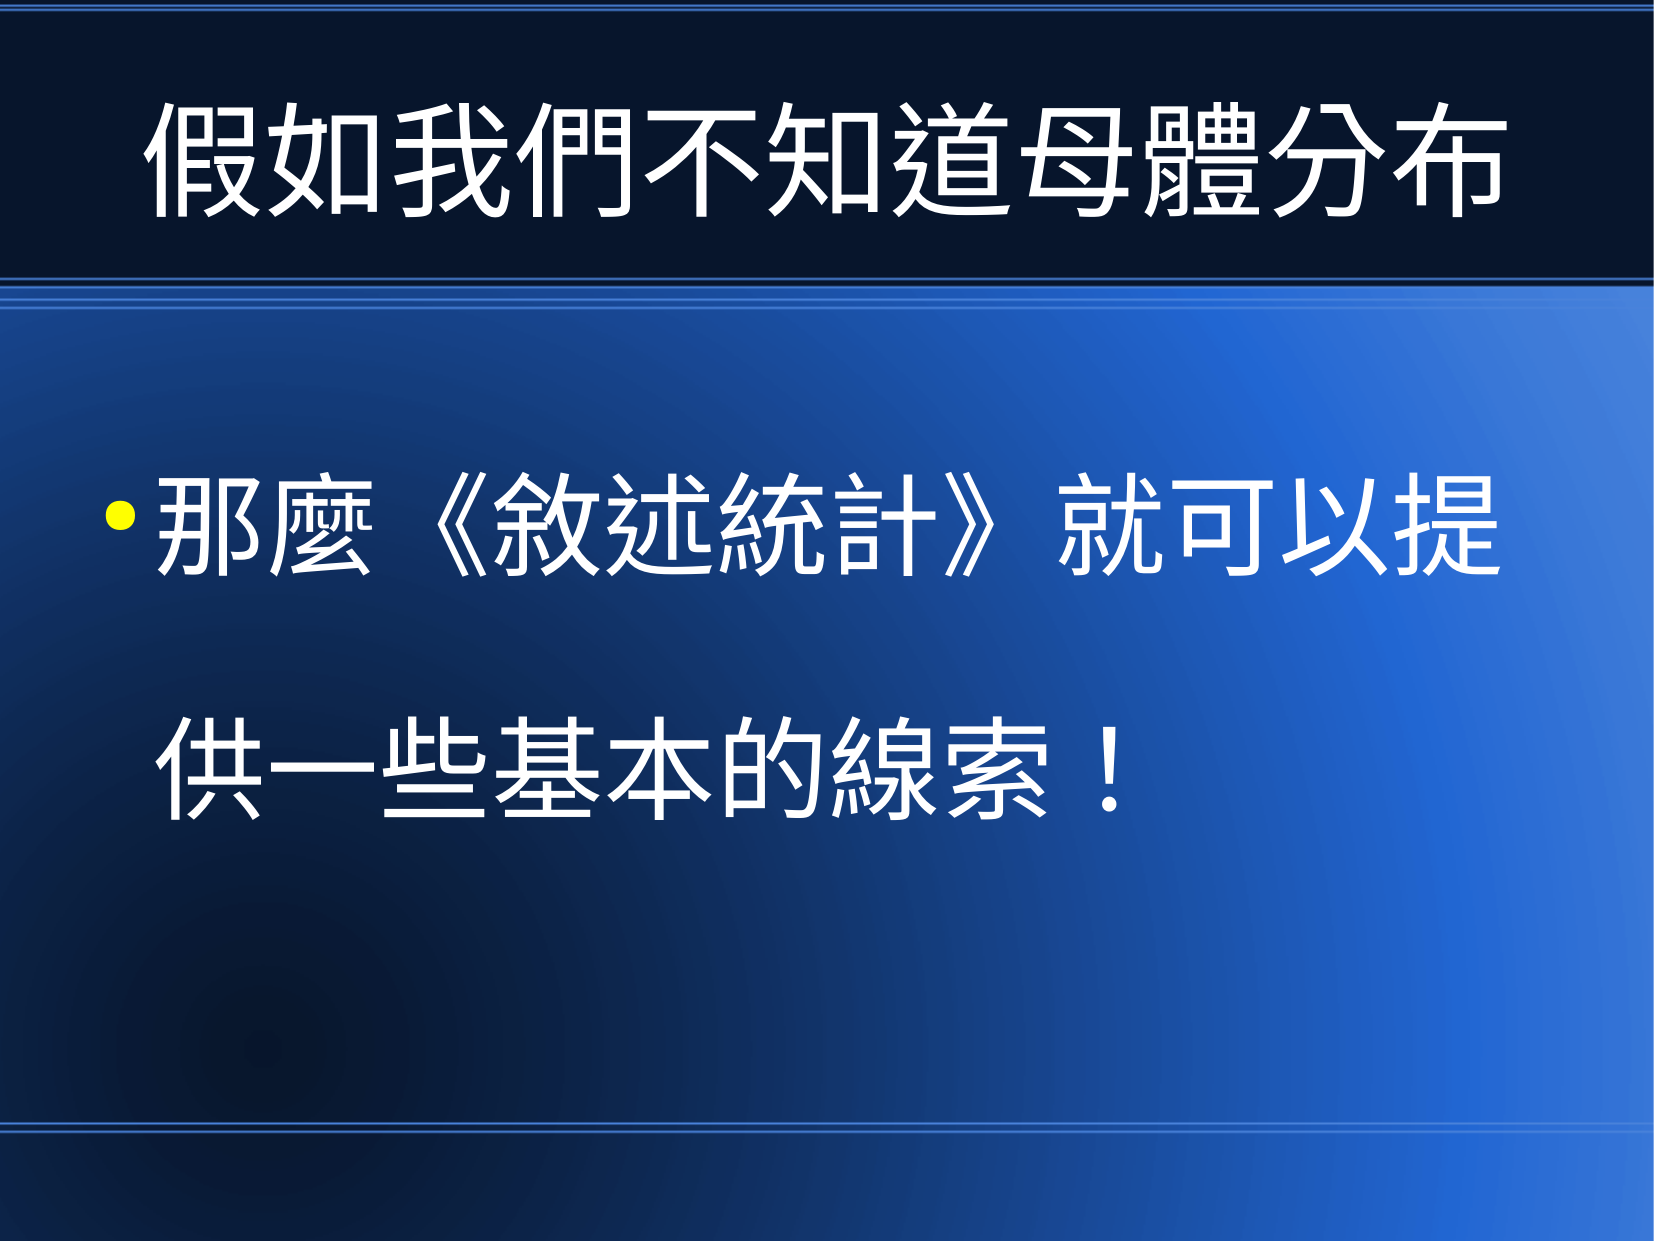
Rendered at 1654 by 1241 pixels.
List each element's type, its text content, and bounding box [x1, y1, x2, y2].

title 假如我們不知道母體分布 [82, 49, 1571, 257]
picture [0, 0, 1654, 1241]
list 那麼《敘述統計》就可以提供一些基本的線索！ [82, 355, 1571, 1241]
